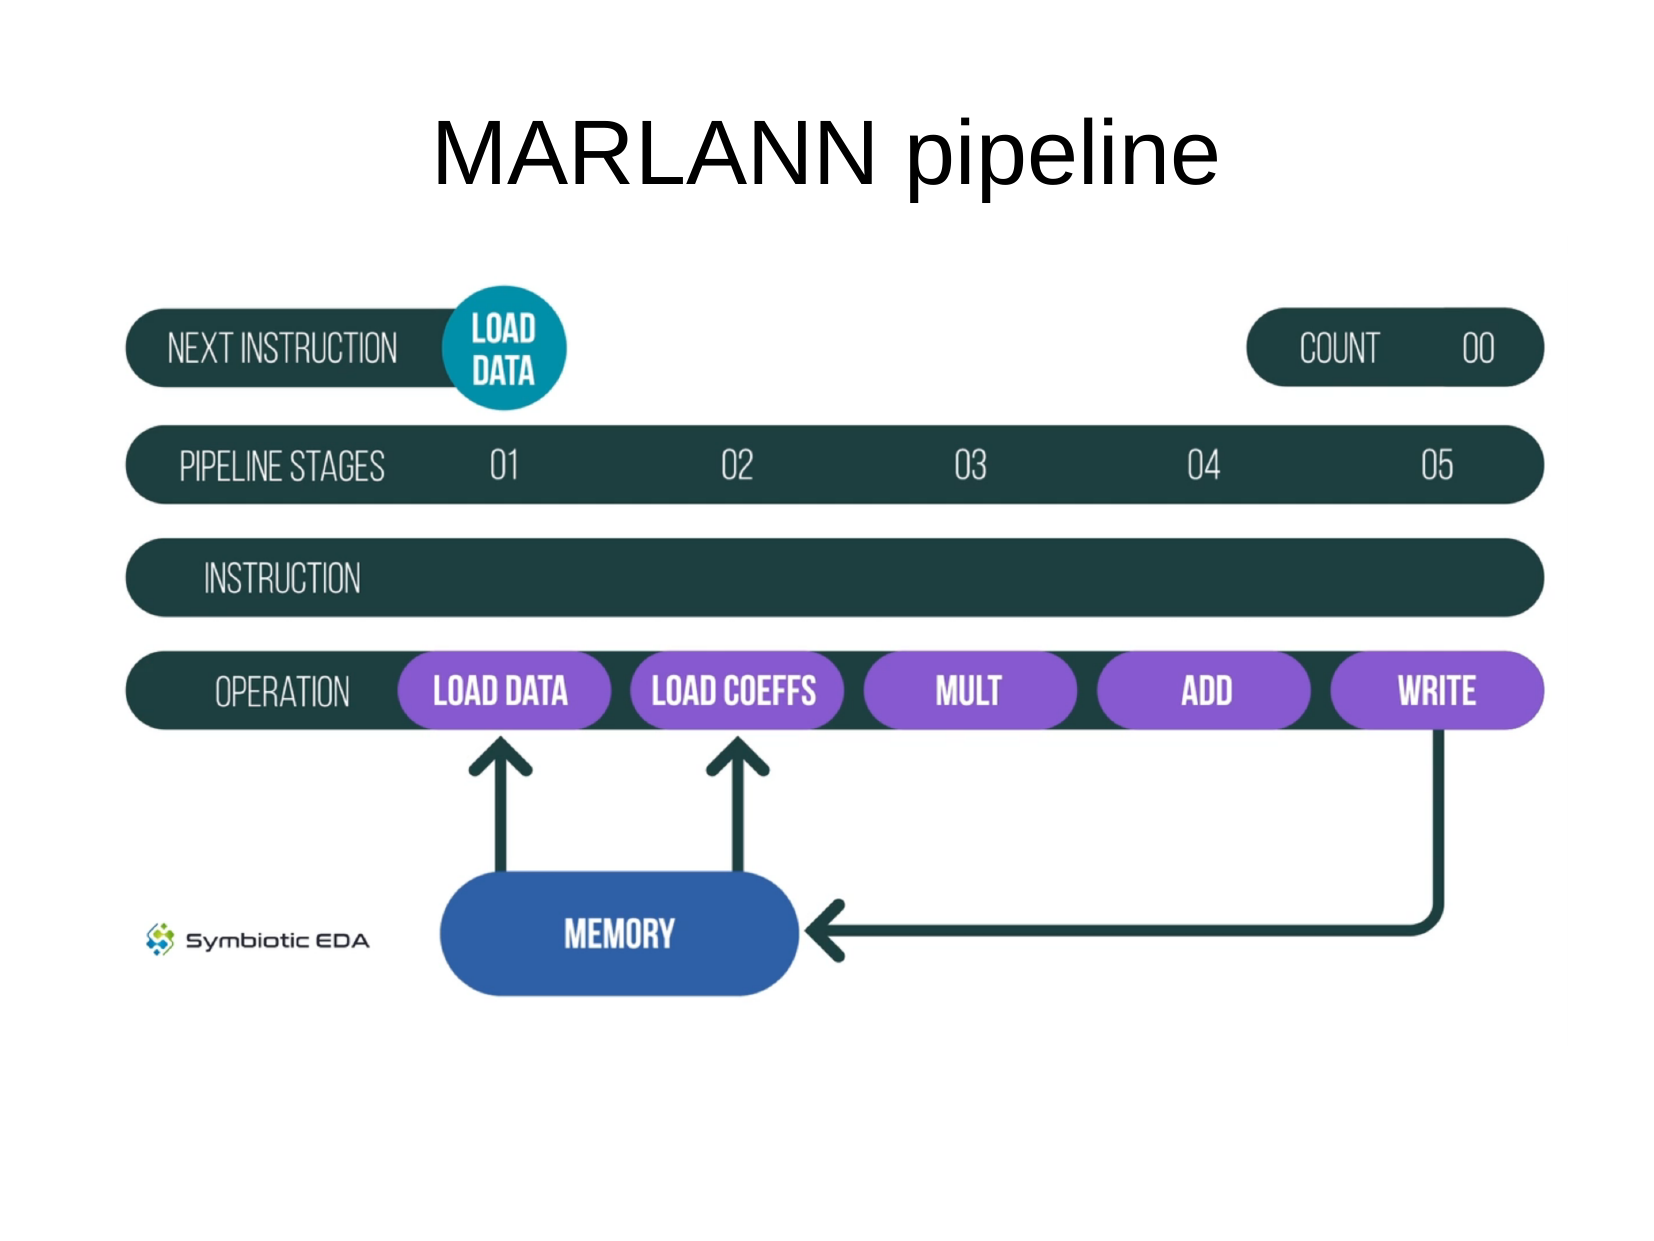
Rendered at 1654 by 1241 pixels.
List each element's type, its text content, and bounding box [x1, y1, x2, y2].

picture [106, 236, 1568, 1046]
title MARLANN pipeline [82, 49, 1571, 257]
